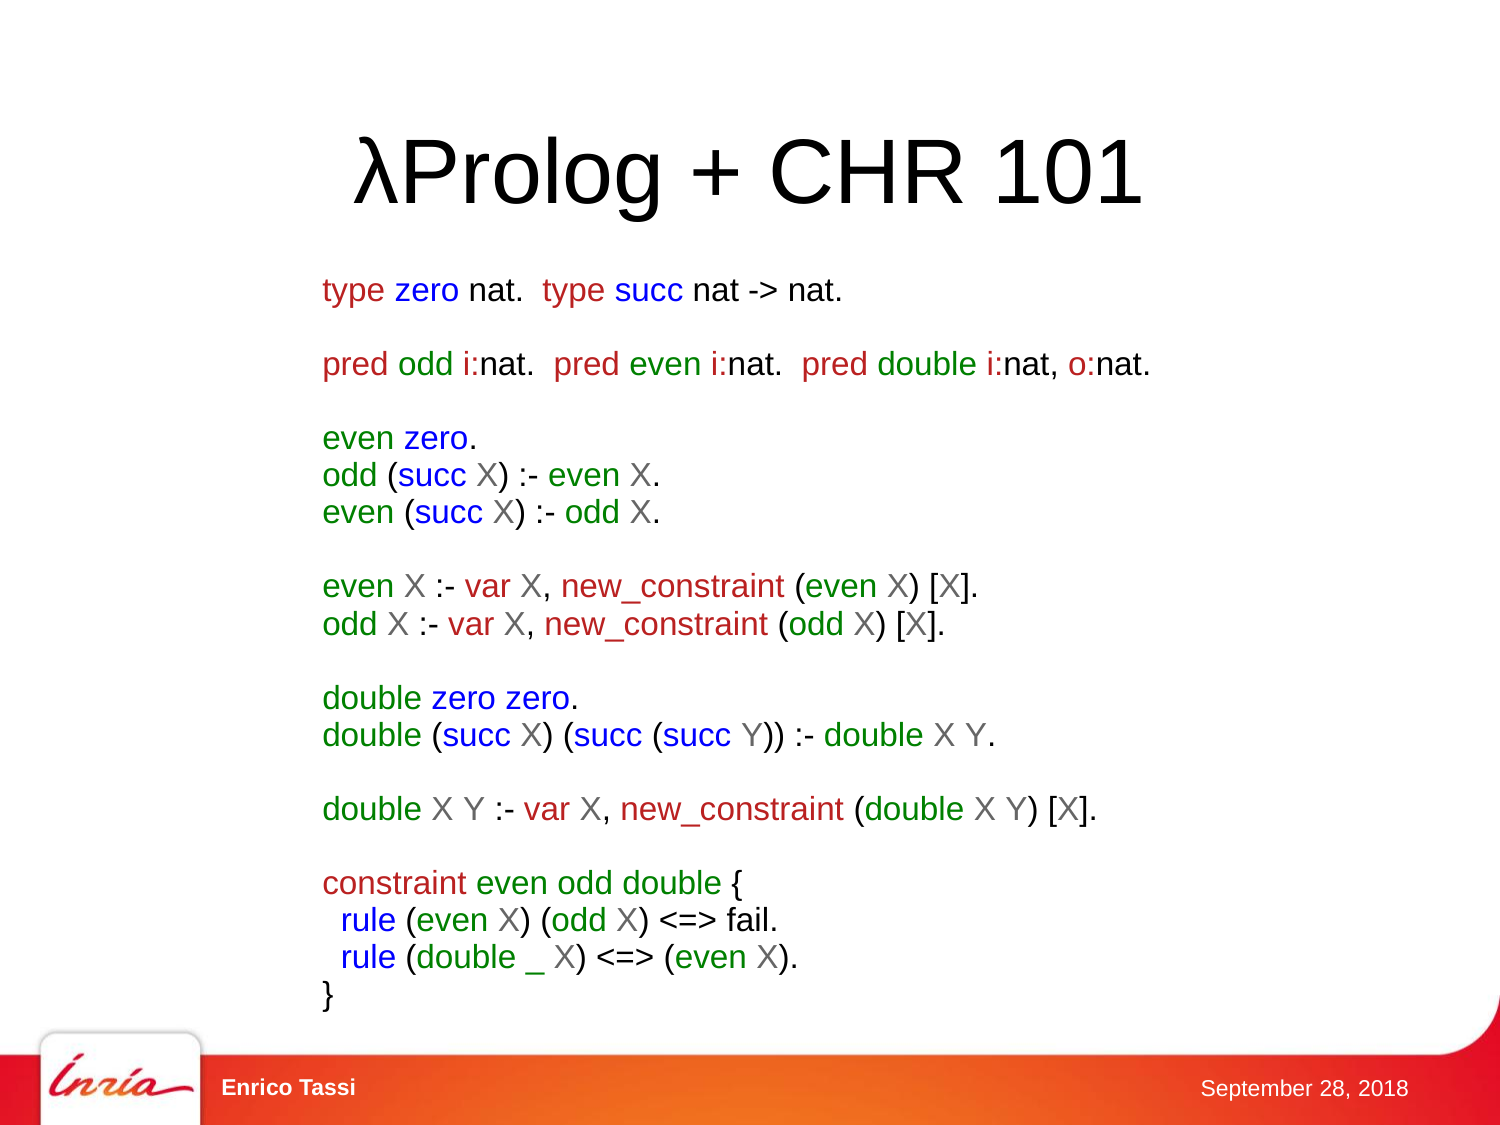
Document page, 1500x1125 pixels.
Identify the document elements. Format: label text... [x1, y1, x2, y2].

picture [0, 947, 1500, 1125]
text_box type zero nat. type succ nat -> nat. pred odd i:nat. pred even i:nat. pred double i:nat, o:nat. even zero. odd (succ X) :- even X. even (succ X) :- odd X. even X :- var X, new_constraint (even X) [X]. odd X :- var X, new_constraint (odd X) [X]. double zero zero. double (succ X) (succ (succ Y)) :- double X Y. double X Y :- var X, new_constraint (double X Y) [X]. constraint even odd double { rule (even X) (odd X) <=> fail. rule (double _ X) <=> (even X). } [307, 264, 1193, 1057]
title λProlog + CHR 101 [131, 77, 1369, 266]
